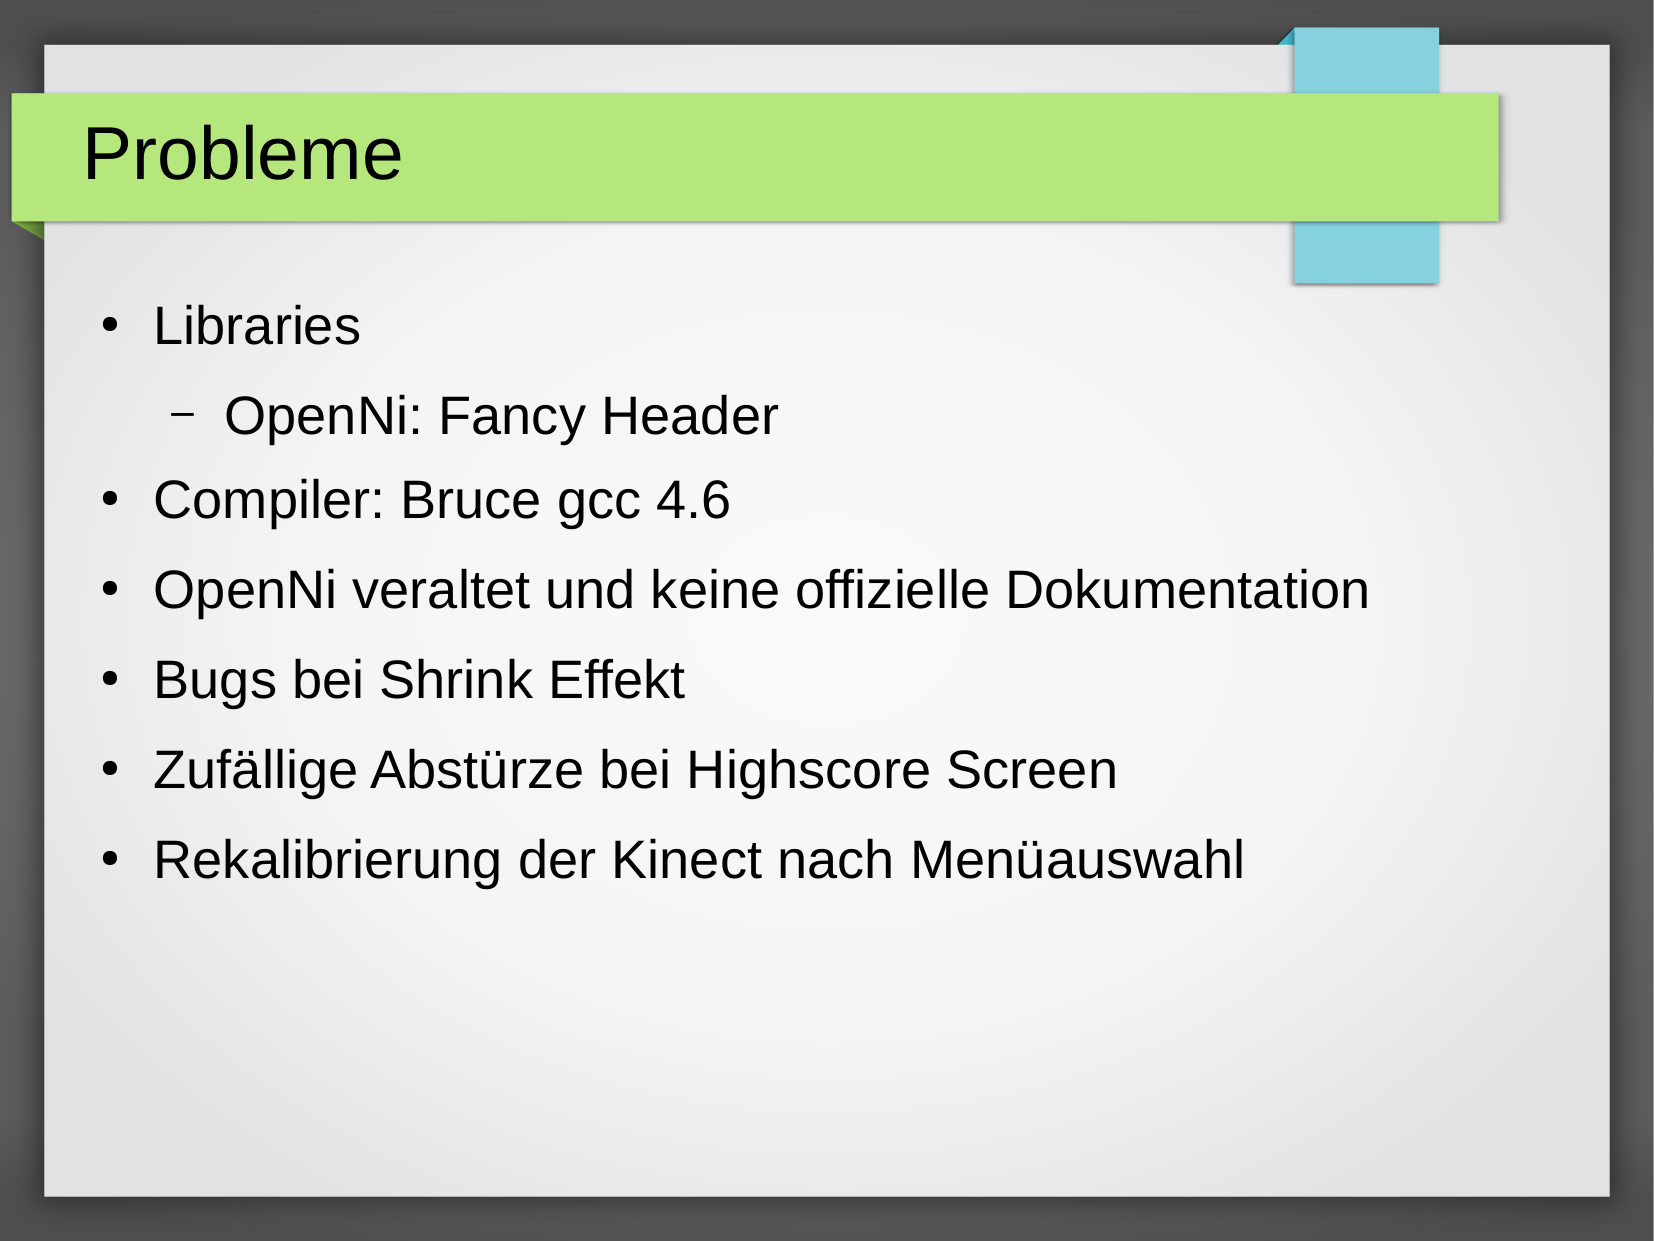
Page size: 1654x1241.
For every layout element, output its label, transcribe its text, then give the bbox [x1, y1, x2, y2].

title Probleme [82, 94, 1264, 213]
list Libraries OpenNi: Fancy Header Compiler: Bruce gcc 4.6 OpenNi veraltet und keine offizielle Dokumentation Bugs bei Shrink Effekt Zufällige Abstürze bei Highscore Screen Rekalibrierung der Kinect nach Menüauswahl [82, 295, 1571, 1015]
picture [0, 0, 1654, 1241]
